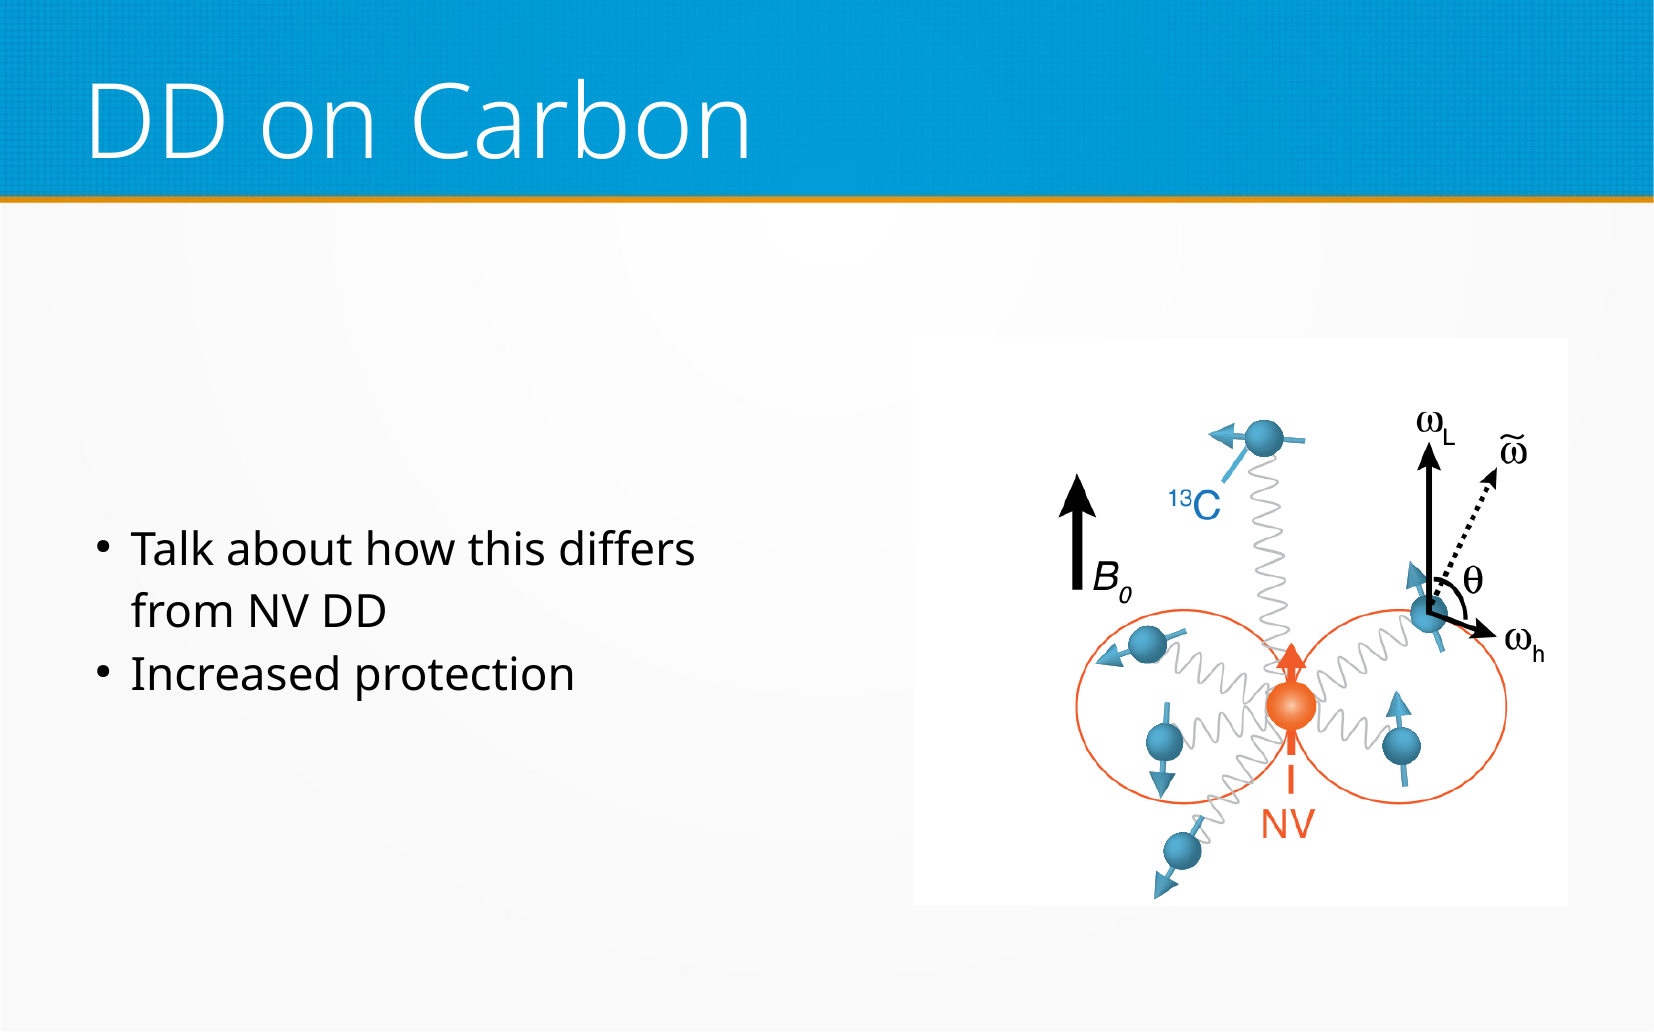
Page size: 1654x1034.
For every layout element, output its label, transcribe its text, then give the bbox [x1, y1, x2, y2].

picture [0, 195, 1654, 1034]
title DD on Carbon [82, 16, 1571, 190]
text_box Talk about how this differs from NV DD Increased protection [89, 527, 804, 694]
